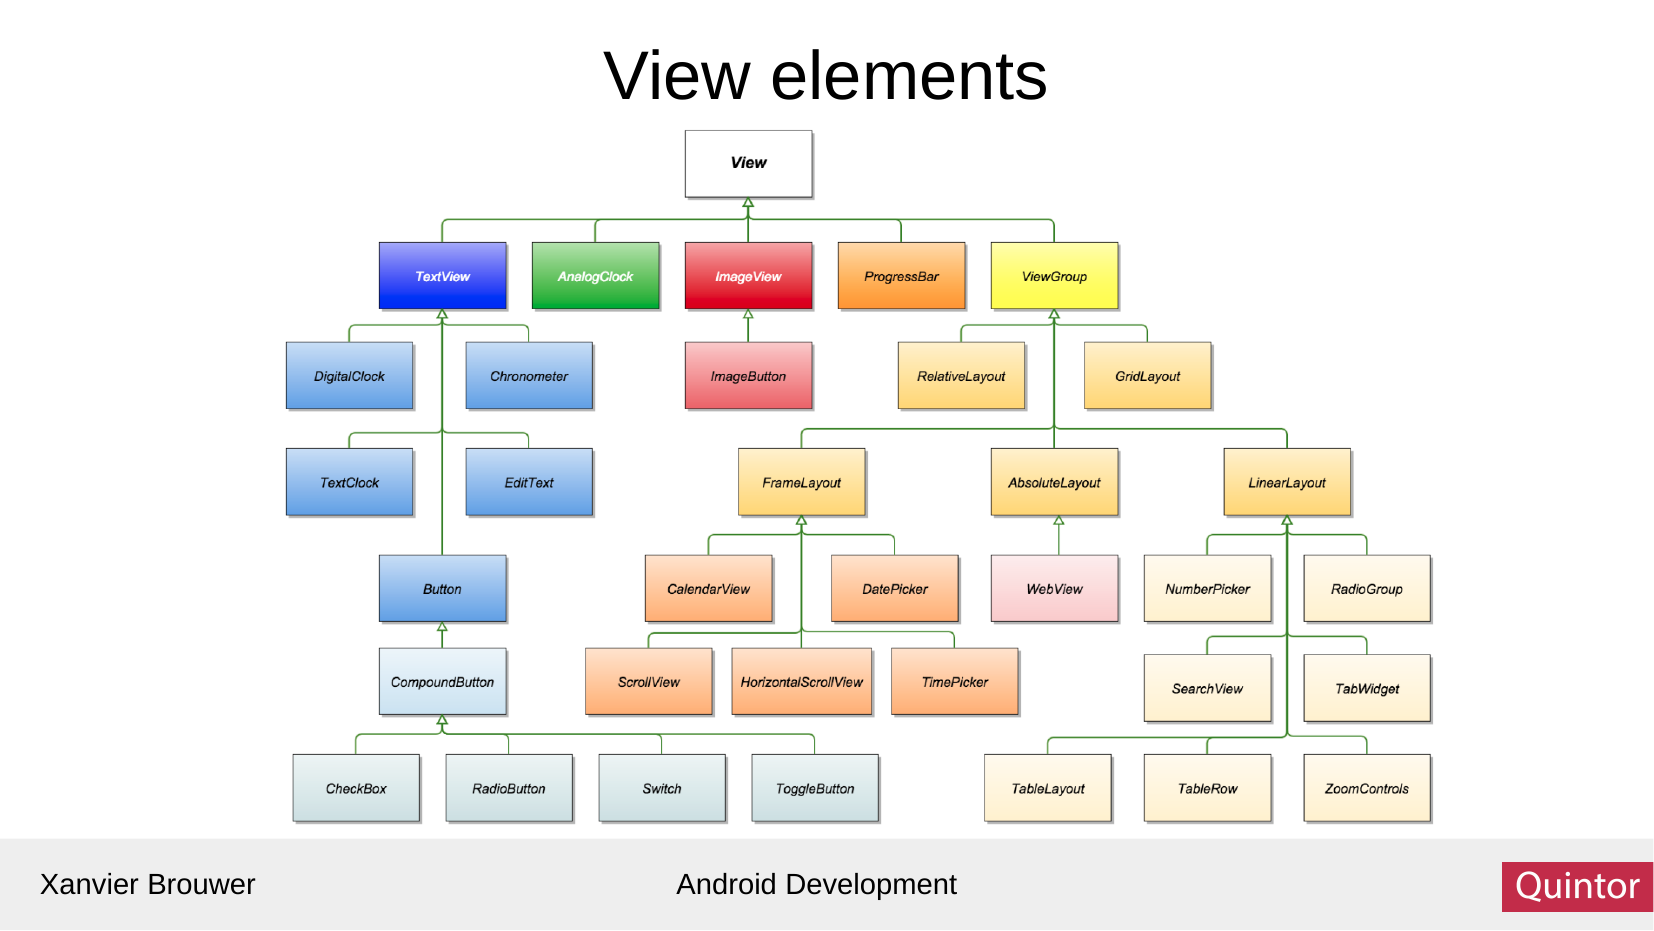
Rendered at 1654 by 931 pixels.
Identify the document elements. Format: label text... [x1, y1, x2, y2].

picture [1502, 862, 1654, 912]
title View elements [82, 0, 1571, 154]
picture [271, 125, 1441, 827]
